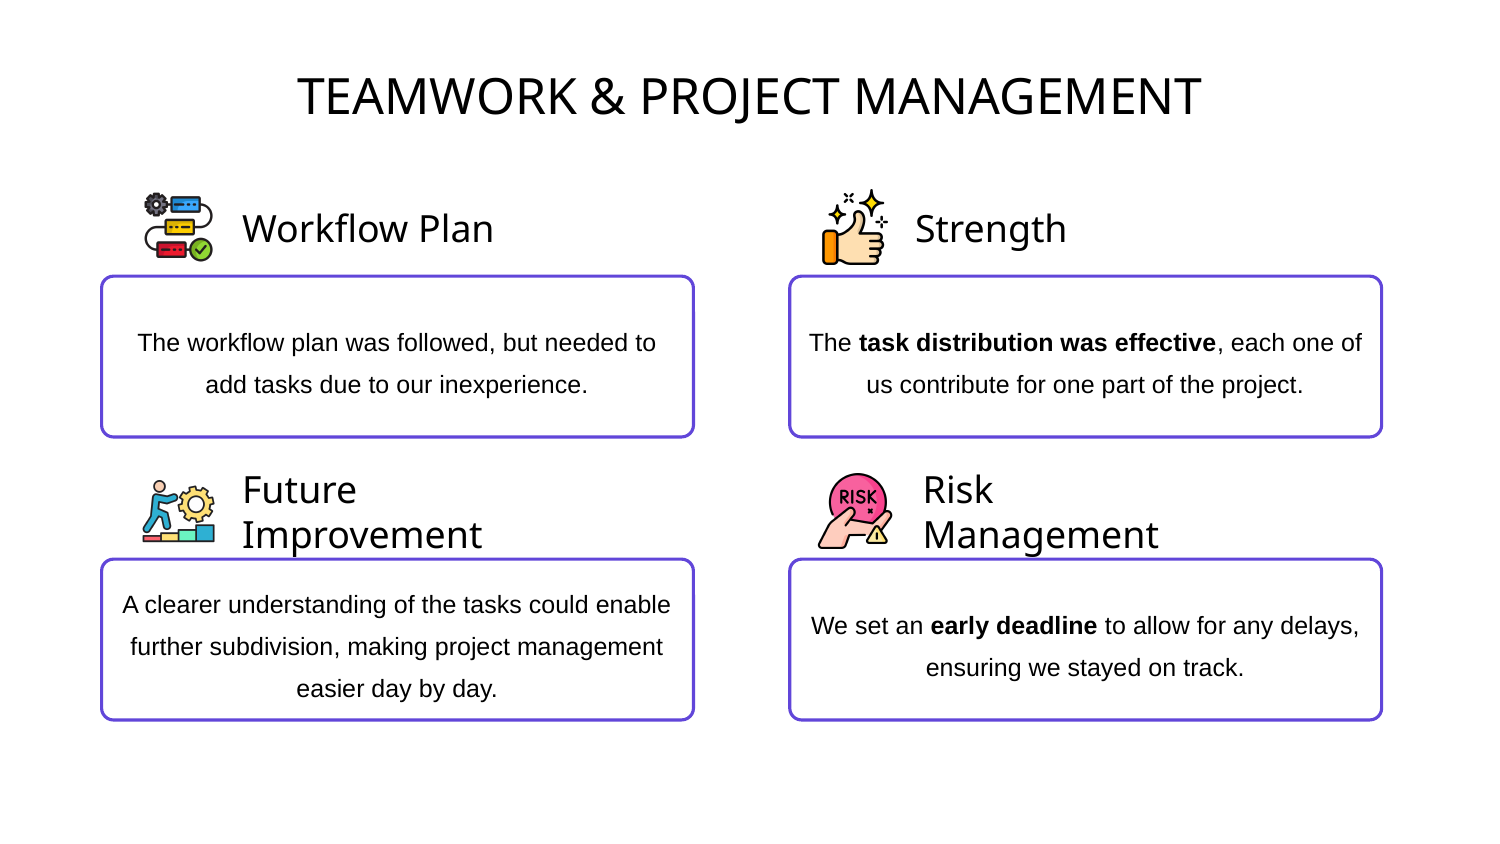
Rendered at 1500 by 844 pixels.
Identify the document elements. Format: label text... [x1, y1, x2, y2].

text_box We set an early deadline to allow for any delays, ensuring we stayed on track. [789, 559, 1382, 721]
title Risk Management [907, 484, 1249, 539]
title Future Improvement [227, 484, 568, 539]
picture [141, 189, 216, 265]
title Workflow Plan [227, 199, 568, 255]
text_box A clearer understanding of the tasks could enable further subdivision, making project management easier day by day. [101, 559, 694, 721]
title TEAMWORK & PROJECT MANAGEMENT [75, 67, 1425, 122]
text_box The task distribution was effective, each one of us contribute for one part of the project. [789, 276, 1382, 438]
picture [817, 473, 893, 549]
picture [817, 189, 893, 265]
picture [141, 473, 216, 549]
text_box The workflow plan was followed, but needed to add tasks due to our inexperience. [101, 276, 694, 438]
title Strength [900, 199, 1241, 255]
